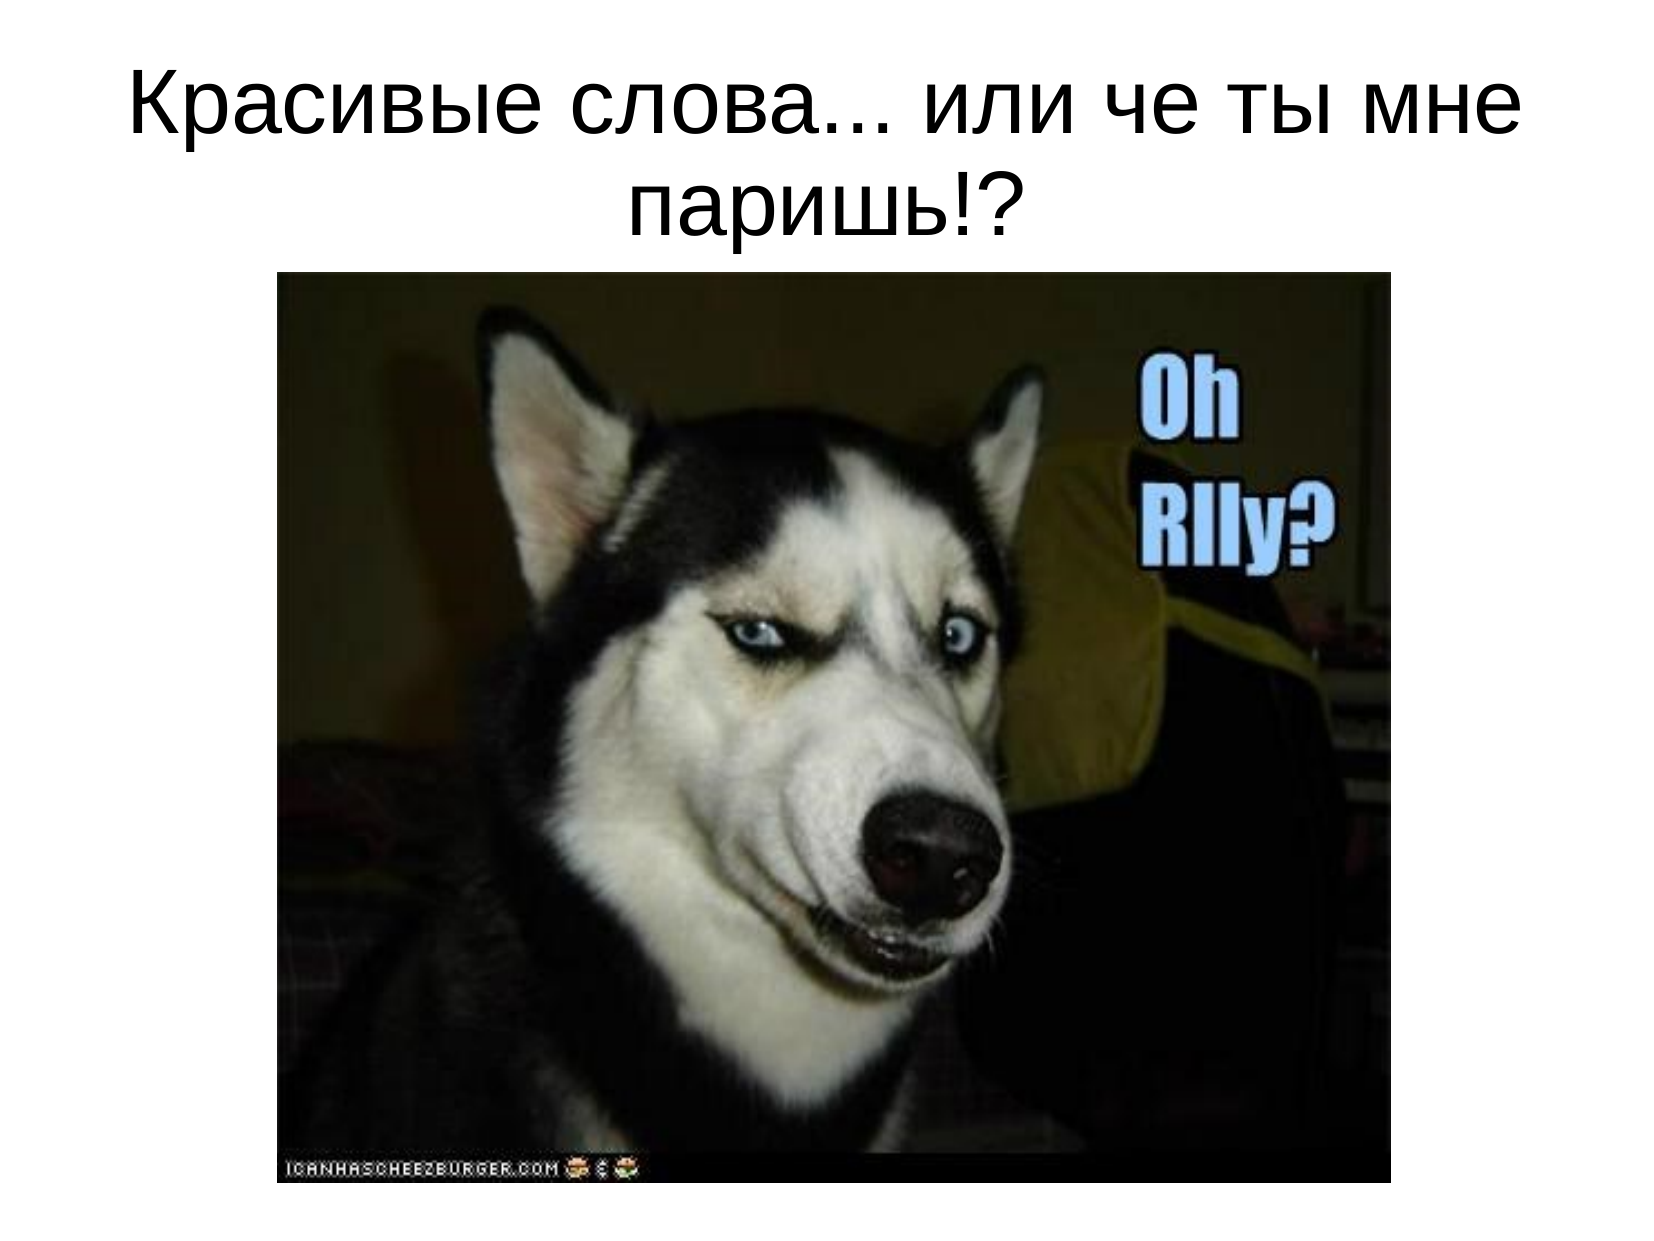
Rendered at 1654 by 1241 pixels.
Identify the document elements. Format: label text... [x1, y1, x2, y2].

picture [277, 272, 1391, 1183]
title Красивые слова... или че ты мне паришь!? [82, 49, 1571, 257]
